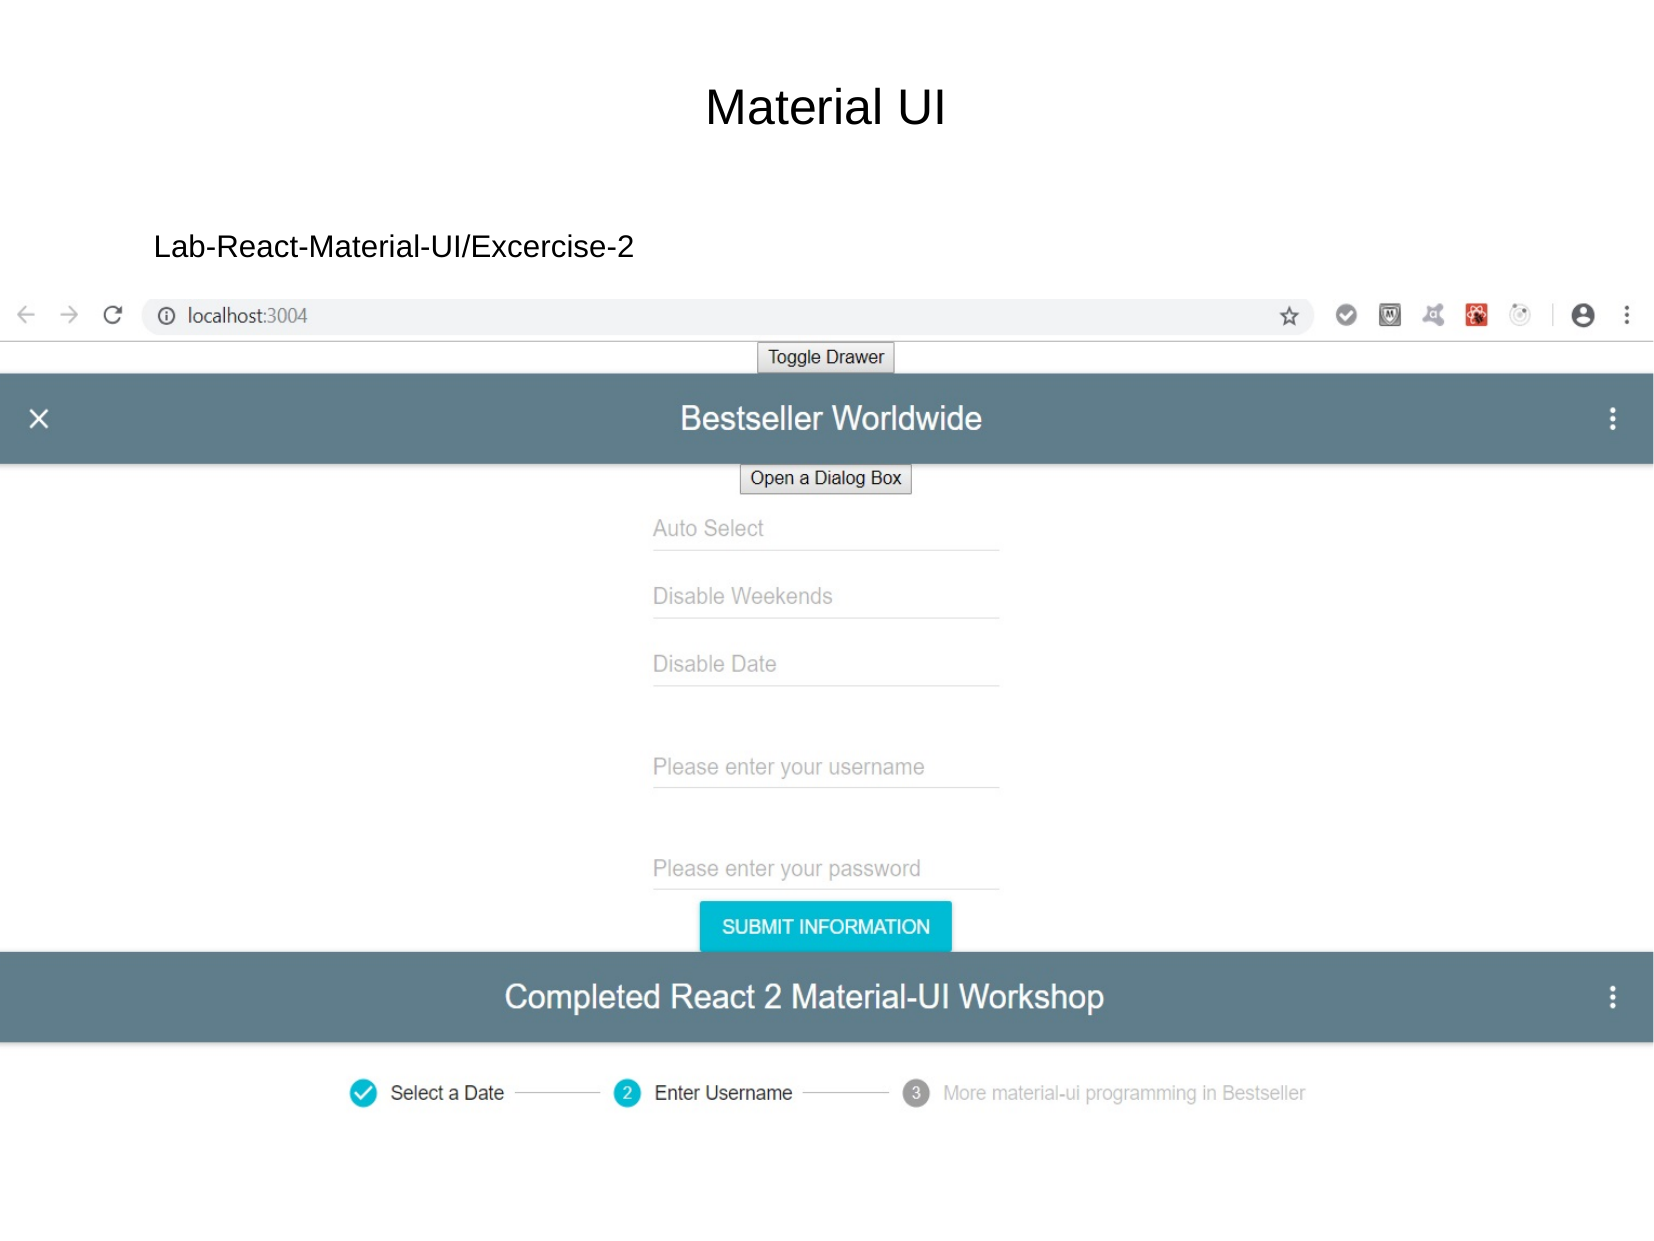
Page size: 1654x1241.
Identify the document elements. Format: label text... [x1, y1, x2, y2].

list Lab-React-Material-UI/Excercise-2 [82, 165, 1571, 299]
picture [0, 299, 1654, 1171]
title Material UI [82, 49, 1571, 165]
